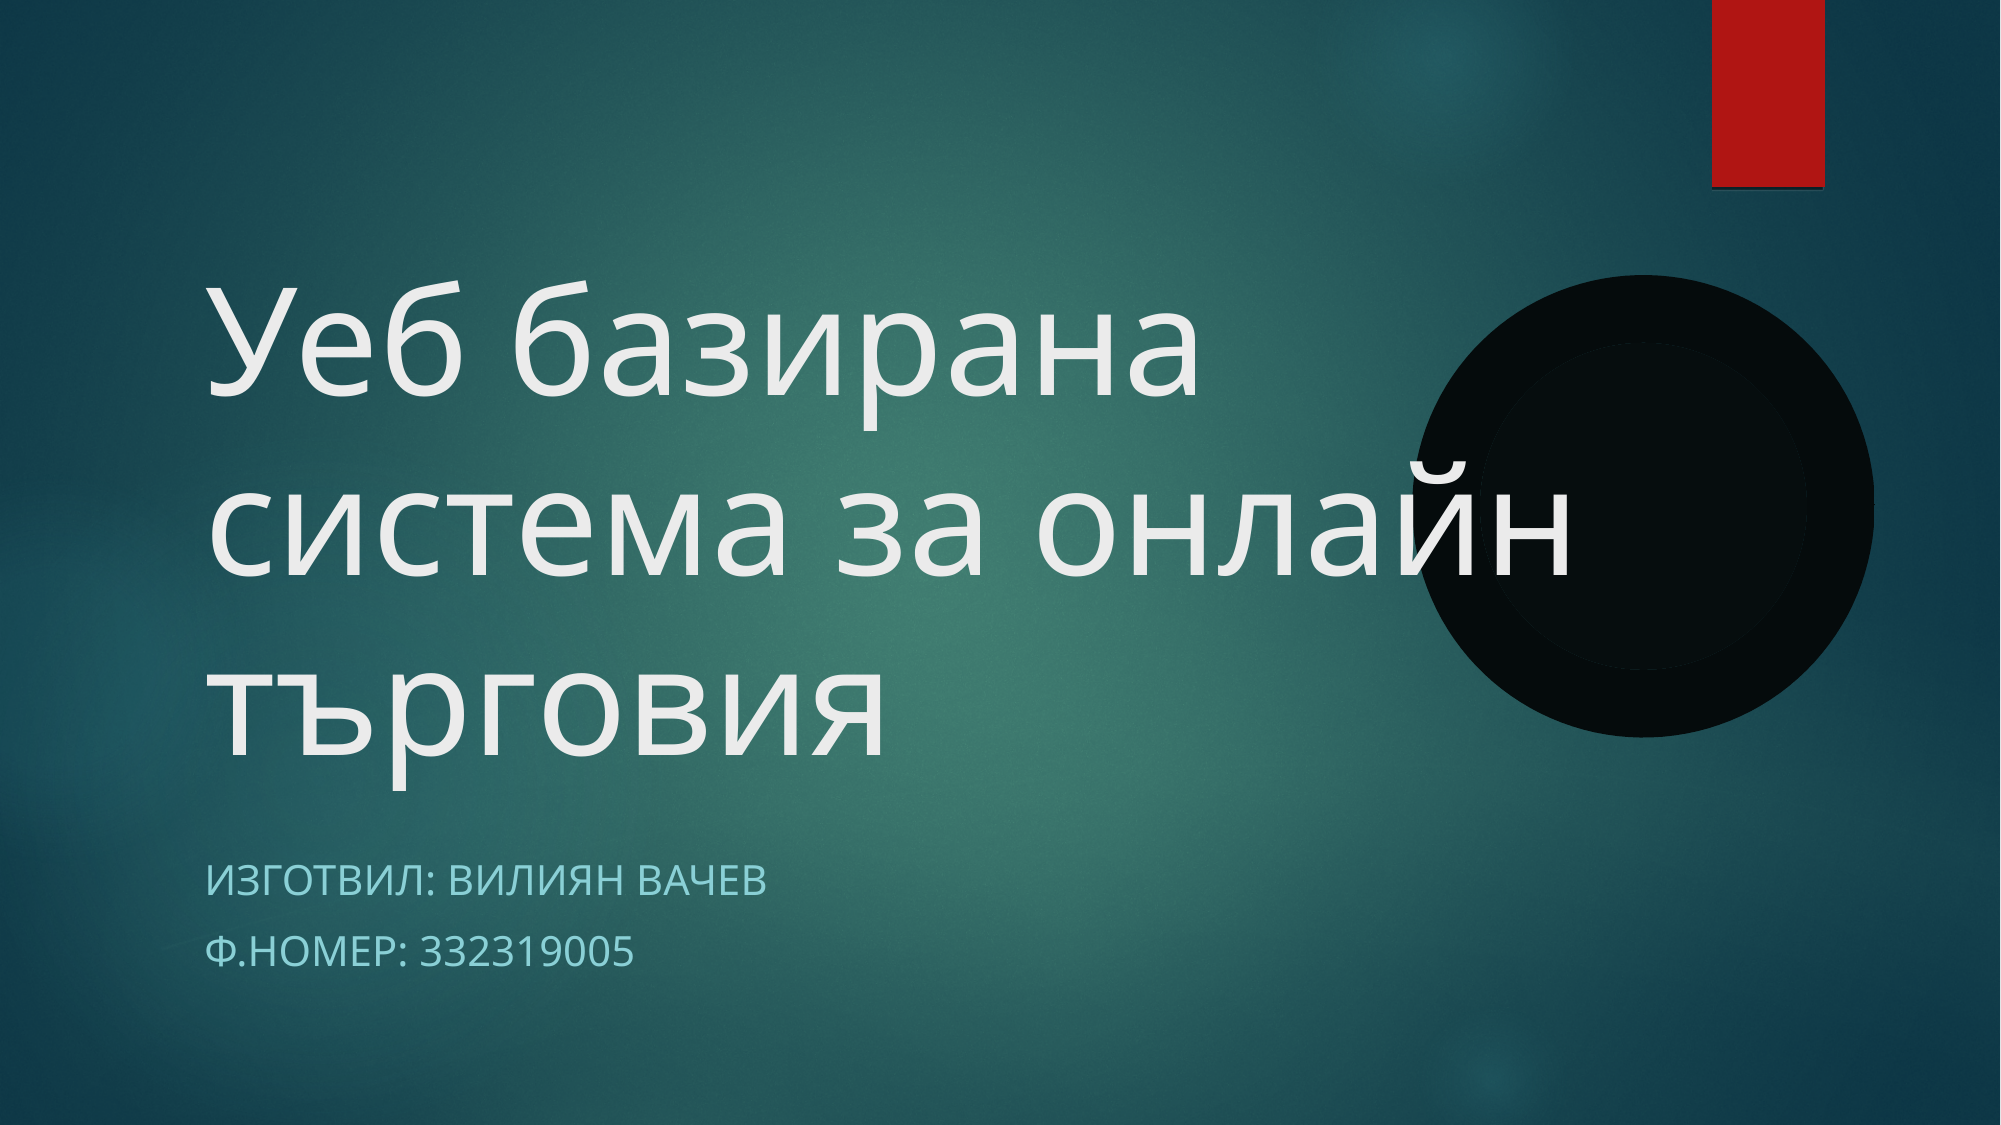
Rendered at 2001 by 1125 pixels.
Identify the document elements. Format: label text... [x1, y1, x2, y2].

subtitle Изготвил: Вилиян Вачев Ф.номер: 332319005 [189, 846, 1638, 988]
title Уеб базирана система за онлайн търговия [189, 237, 1638, 784]
